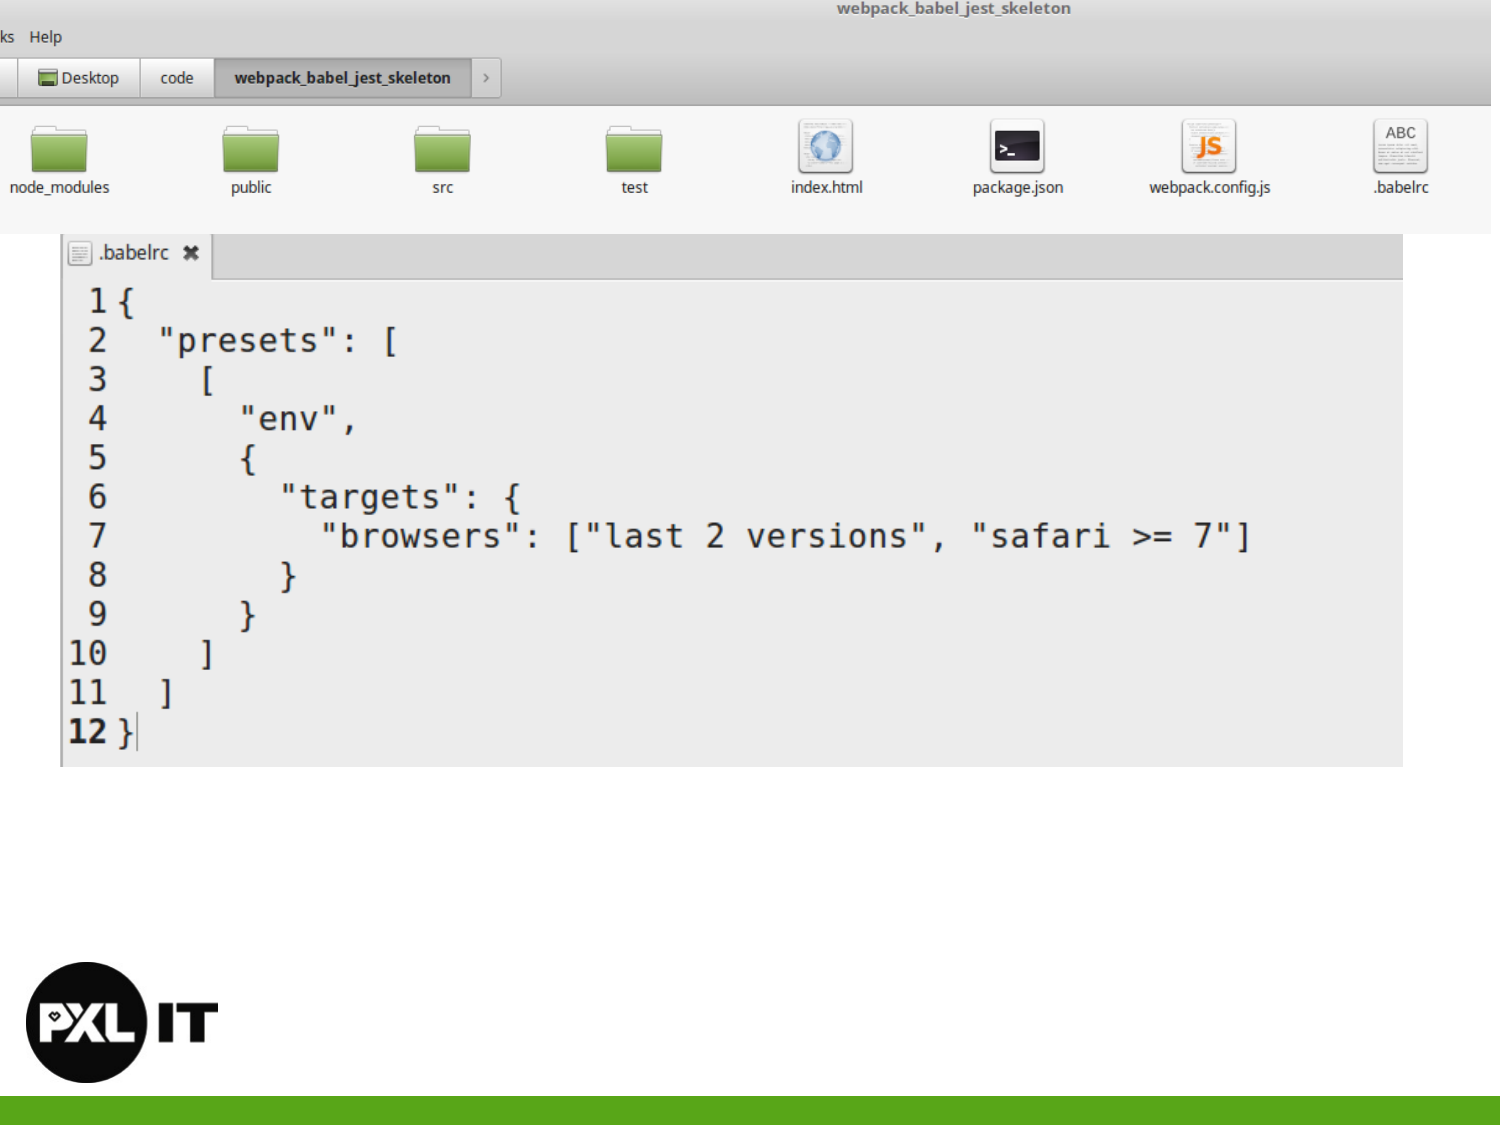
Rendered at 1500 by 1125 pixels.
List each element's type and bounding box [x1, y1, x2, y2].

picture [26, 962, 218, 1083]
picture [0, 0, 1491, 767]
